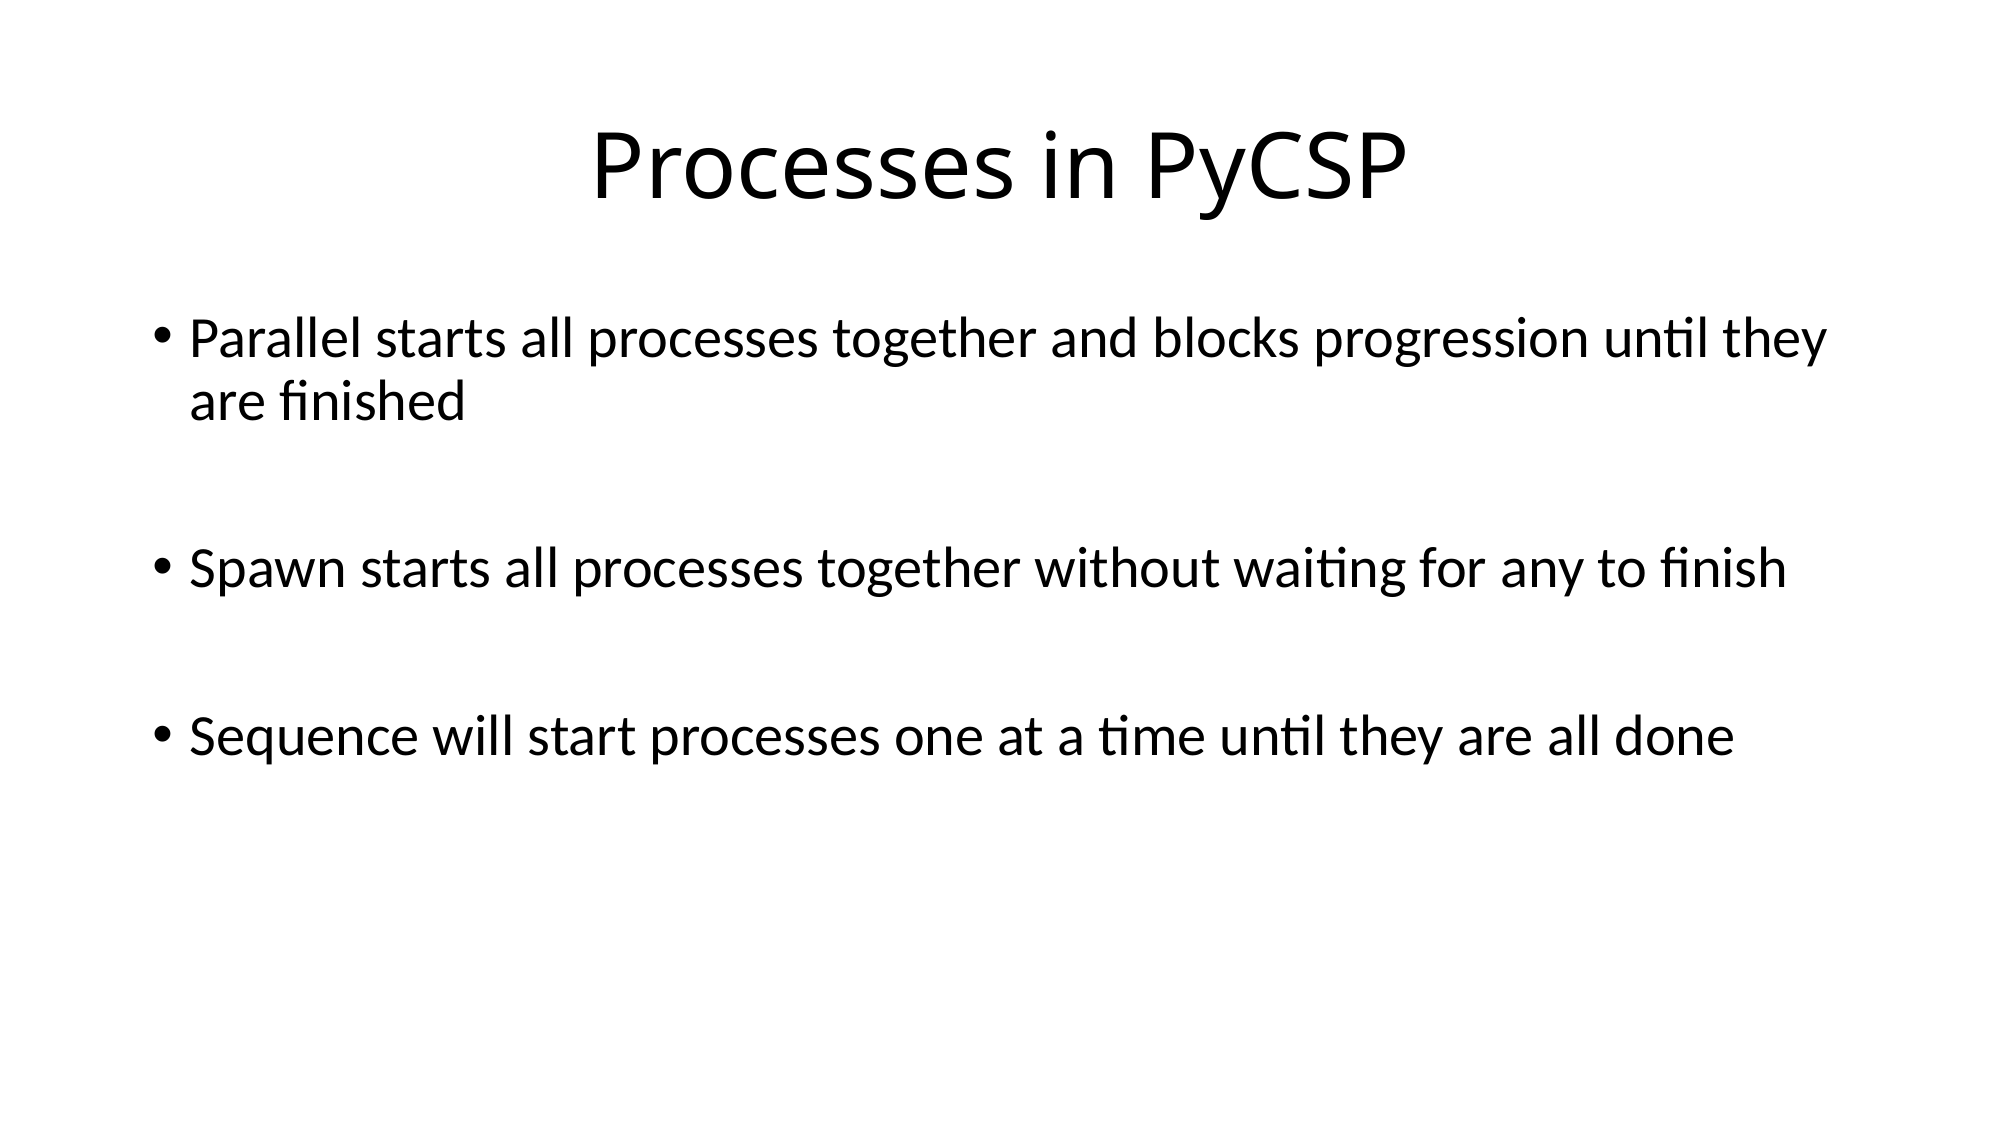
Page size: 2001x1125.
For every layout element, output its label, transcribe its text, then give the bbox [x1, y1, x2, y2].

title Processes in PyCSP [137, 59, 1863, 278]
list Parallel starts all processes together and blocks progression until they are finished Spawn starts all processes together without waiting for any to finish Sequence will start processes one at a time until they are all done [137, 299, 1863, 1014]
